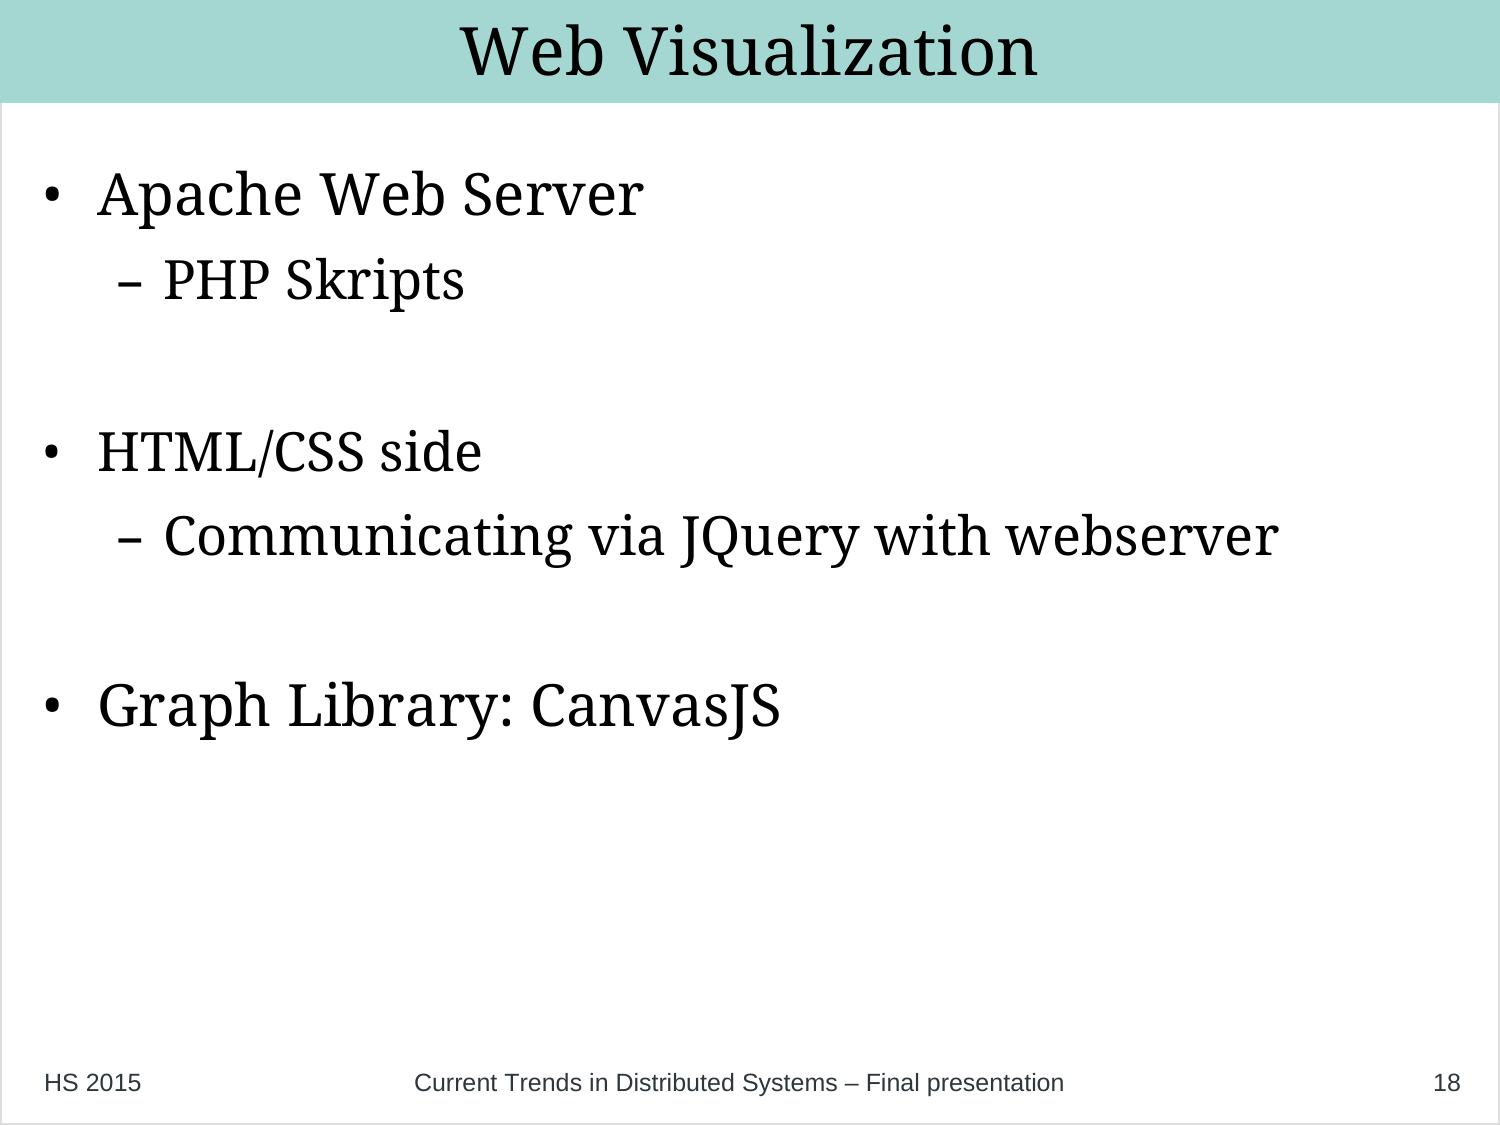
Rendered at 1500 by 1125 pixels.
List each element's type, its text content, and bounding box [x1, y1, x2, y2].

text_box HS 2015 [29, 1058, 195, 1097]
title Web Visualization [0, 0, 1500, 100]
text_box Current Trends in Distributed Systems – Final presentation [300, 1058, 1201, 1107]
text_box <Nummer> [1375, 1058, 1477, 1097]
list Apache Web Server PHP Skripts HTML/CSS side Communicating via JQuery with webserver Graph Library: CanvasJS [26, 145, 1477, 1034]
